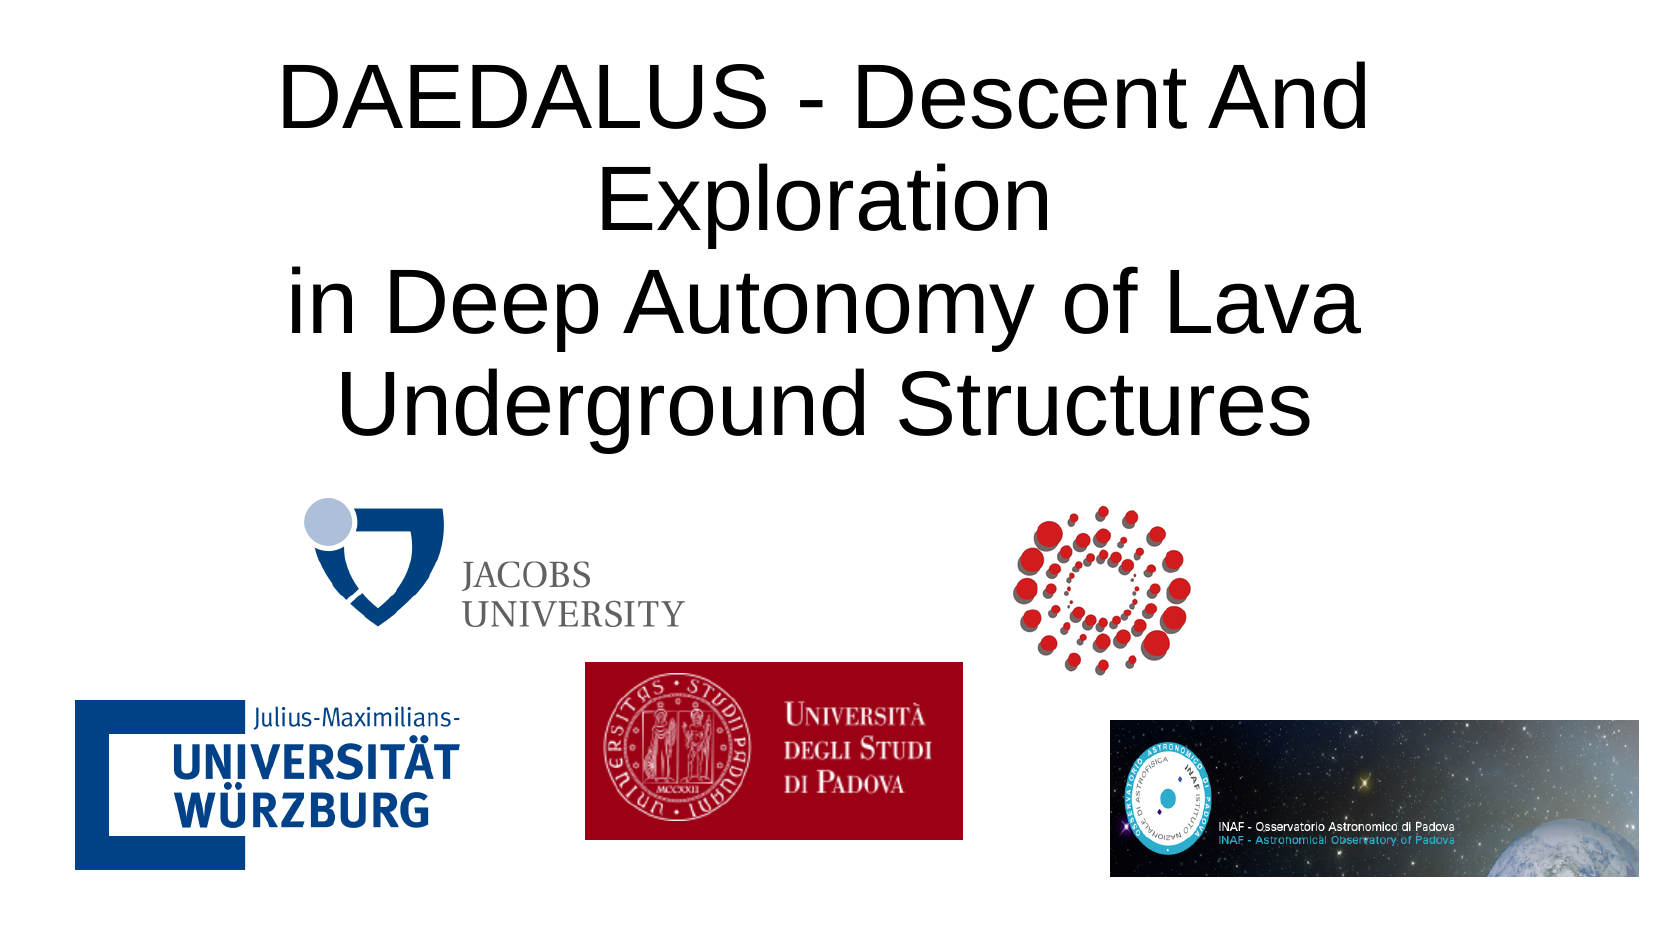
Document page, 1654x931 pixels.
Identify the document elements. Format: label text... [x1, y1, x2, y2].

picture [1005, 494, 1199, 689]
picture [585, 662, 963, 841]
title DAEDALUS - Descent And Exploration in Deep Autonomy of Lava Underground Structures [45, 45, 1606, 456]
picture [75, 700, 463, 871]
picture [1110, 720, 1639, 877]
picture [300, 494, 688, 631]
